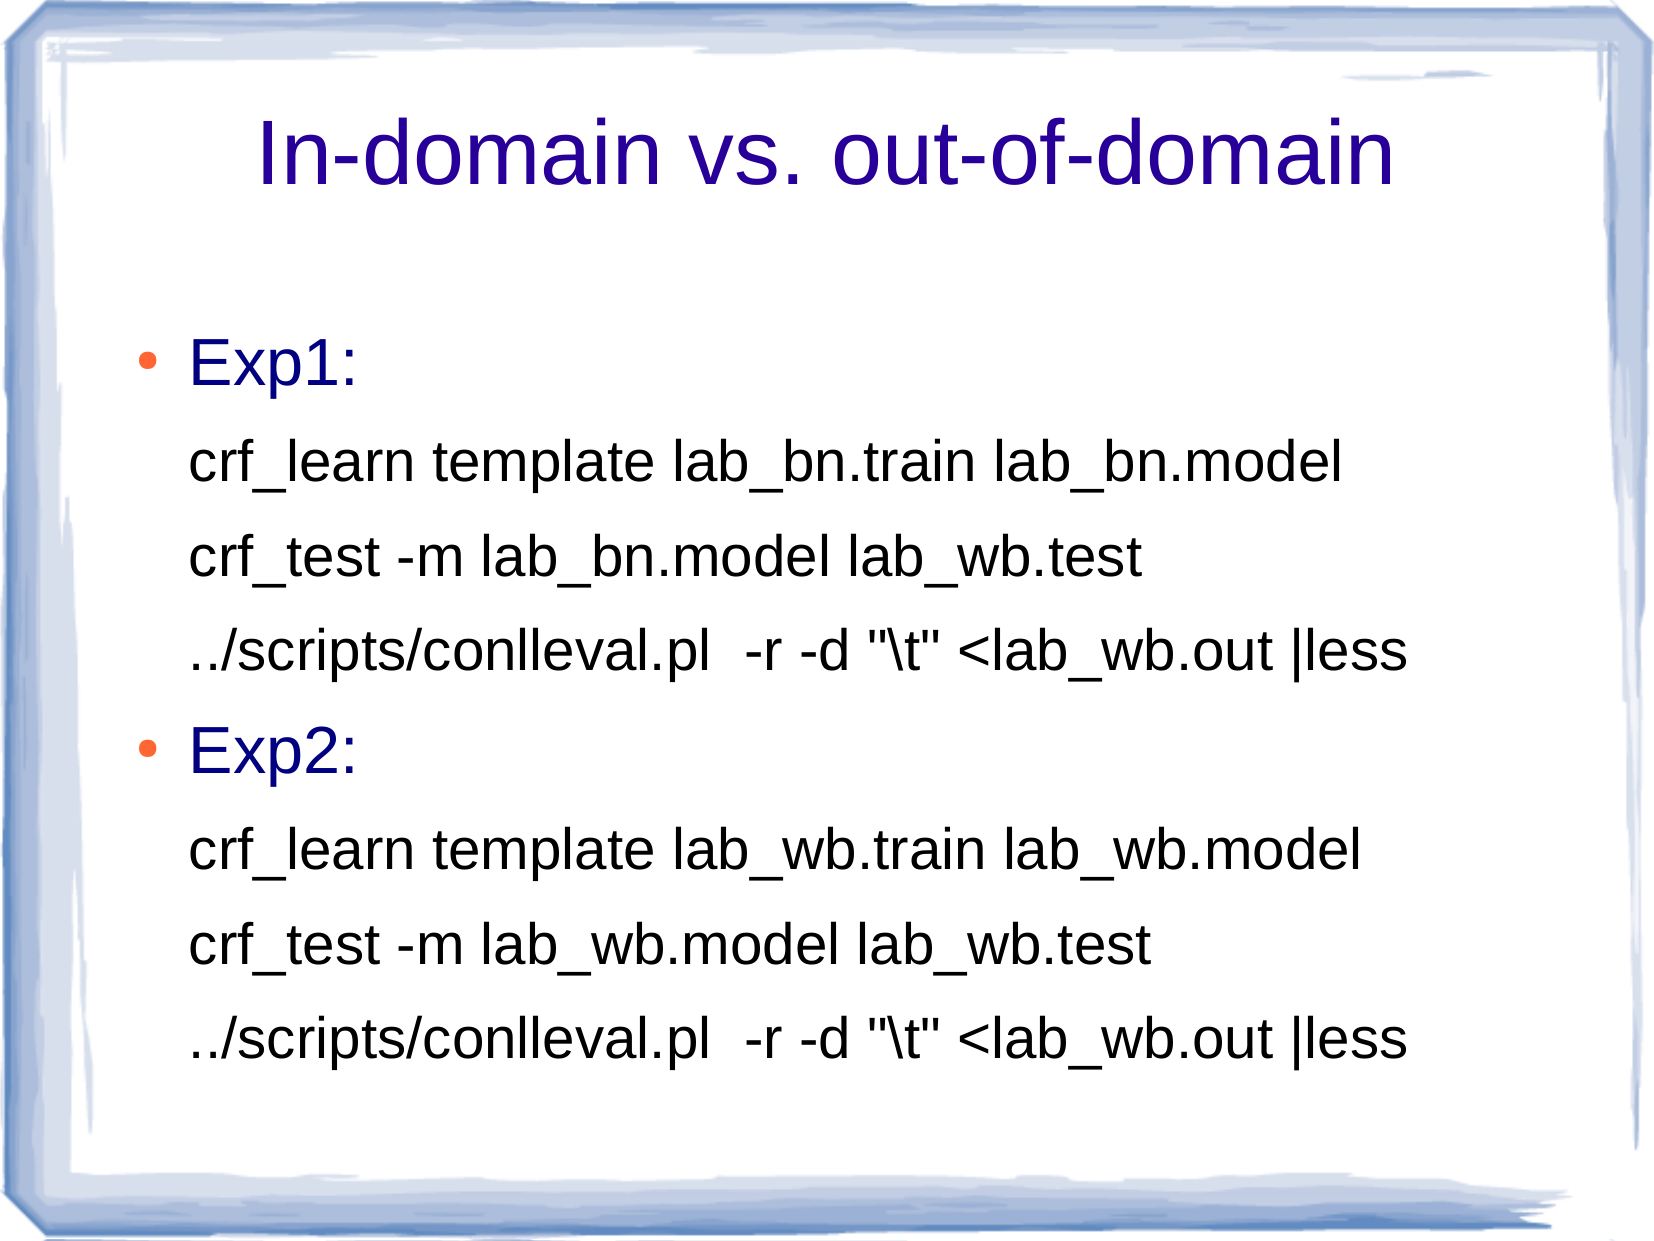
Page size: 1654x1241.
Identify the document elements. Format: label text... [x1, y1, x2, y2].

list Exp1: crf_learn template lab_bn.train lab_bn.model crf_test -m lab_bn.model lab_wb.test ../scripts/conlleval.pl -r -d "\t" <lab_wb.out |less Exp2: crf_learn template lab_wb.train lab_wb.model crf_test -m lab_wb.model lab_wb.test ../scripts/conlleval.pl -r -d "\t" <lab_wb.out |less [118, 324, 1571, 1129]
picture [0, 0, 1654, 1241]
title In-domain vs. out-of-domain [82, 56, 1571, 250]
